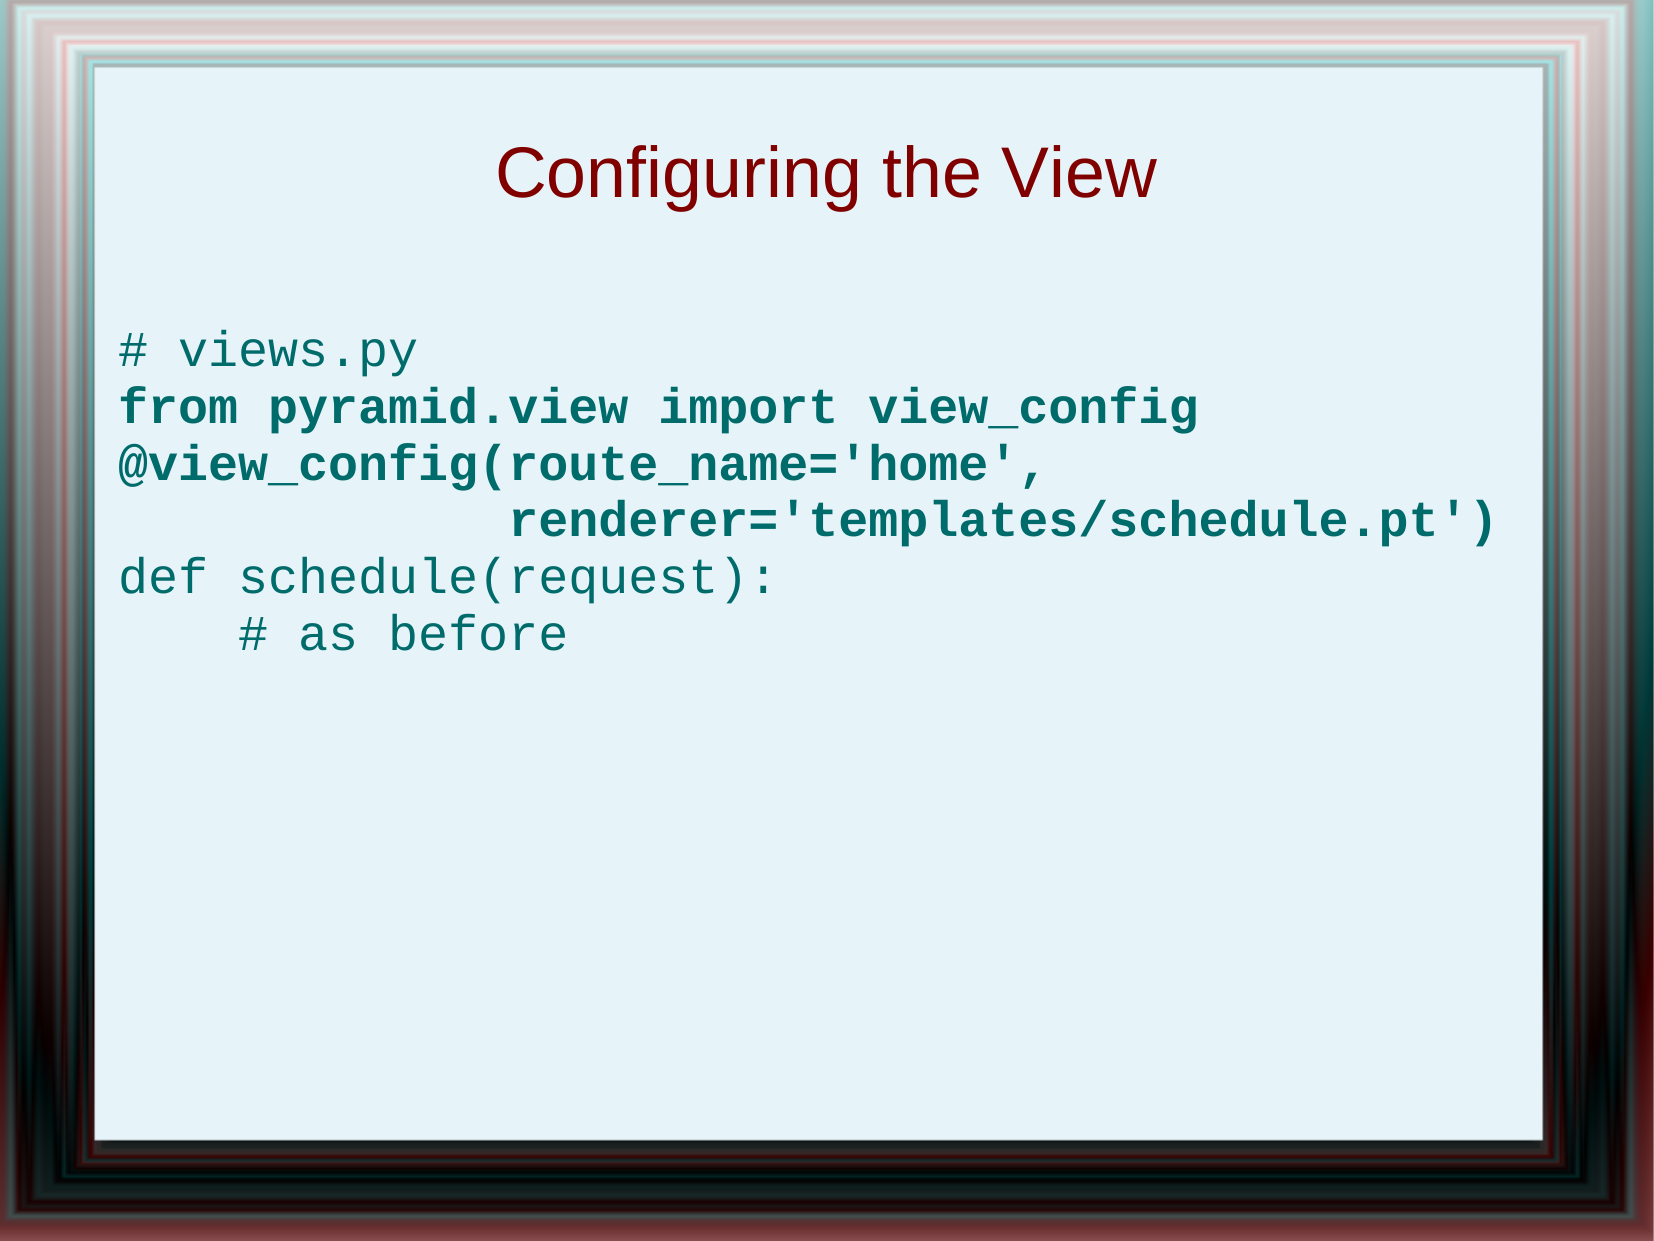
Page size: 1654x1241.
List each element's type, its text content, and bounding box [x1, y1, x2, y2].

title Configuring the View [118, 88, 1536, 257]
picture [0, 0, 1654, 1241]
list # views.py from pyramid.view import view_config @view_config(route_name='home', renderer='templates/schedule.pt') def schedule(request): # as before [118, 324, 1506, 1045]
